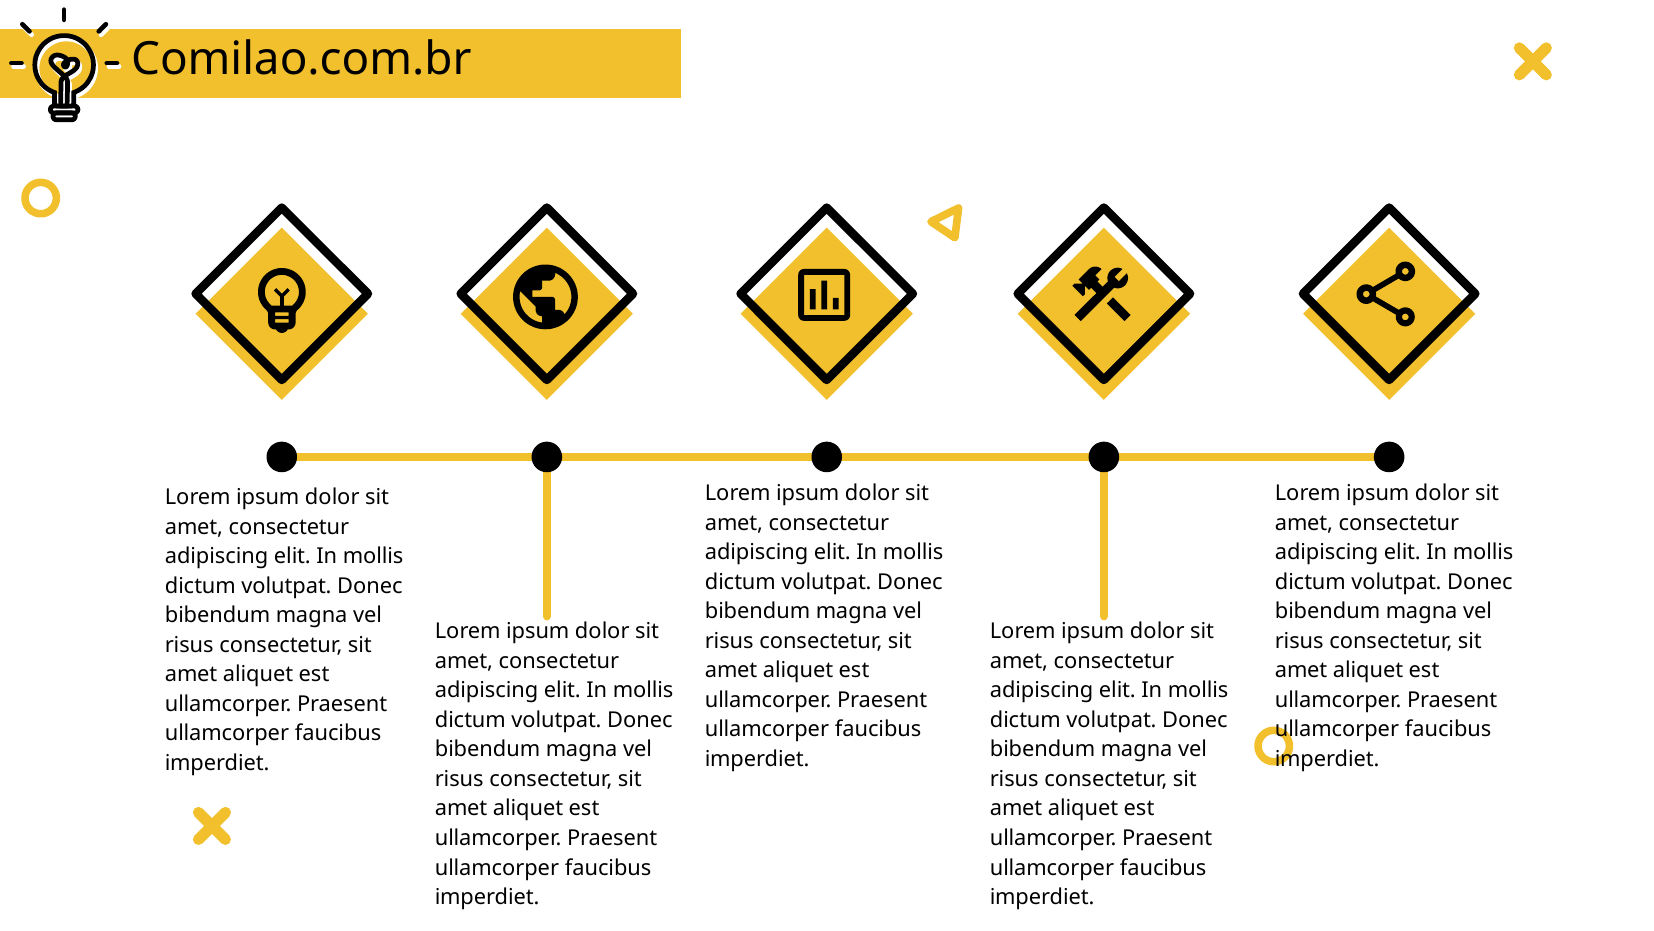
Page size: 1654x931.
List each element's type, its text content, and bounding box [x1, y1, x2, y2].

text_box Lorem ipsum dolor sit amet, consectetur adipiscing elit. In mollis dictum volutpat. Donec bibendum magna vel risus consectetur, sit amet aliquet est ullamcorper. Praesent ullamcorper faucibus imperdiet. [1274, 477, 1515, 773]
text_box Lorem ipsum dolor sit amet, consectetur adipiscing elit. In mollis dictum volutpat. Donec bibendum magna vel risus consectetur, sit amet aliquet est ullamcorper. Praesent ullamcorper faucibus imperdiet. [164, 481, 405, 777]
text_box [195, 307, 368, 400]
text_box [460, 307, 633, 400]
text_box [531, 441, 563, 473]
text_box [1017, 307, 1191, 400]
text_box [1373, 441, 1405, 473]
text_box [740, 307, 913, 400]
text_box [474, 227, 620, 372]
text_box [1303, 307, 1476, 400]
title Comilao.com.br [131, 16, 577, 97]
text_box [1031, 227, 1177, 372]
text_box [811, 441, 842, 473]
text_box [1088, 441, 1120, 473]
text_box Lorem ipsum dolor sit amet, consectetur adipiscing elit. In mollis dictum volutpat. Donec bibendum magna vel risus consectetur, sit amet aliquet est ullamcorper. Praesent ullamcorper faucibus imperdiet. [704, 477, 945, 773]
text_box [1316, 227, 1462, 372]
text_box [266, 441, 297, 473]
text_box [754, 227, 900, 373]
text_box Lorem ipsum dolor sit amet, consectetur adipiscing elit. In mollis dictum volutpat. Donec bibendum magna vel risus consectetur, sit amet aliquet est ullamcorper. Praesent ullamcorper faucibus imperdiet. [989, 615, 1230, 911]
text_box Lorem ipsum dolor sit amet, consectetur adipiscing elit. In mollis dictum volutpat. Donec bibendum magna vel risus consectetur, sit amet aliquet est ullamcorper. Praesent ullamcorper faucibus imperdiet. [434, 615, 675, 911]
text_box [209, 227, 355, 373]
